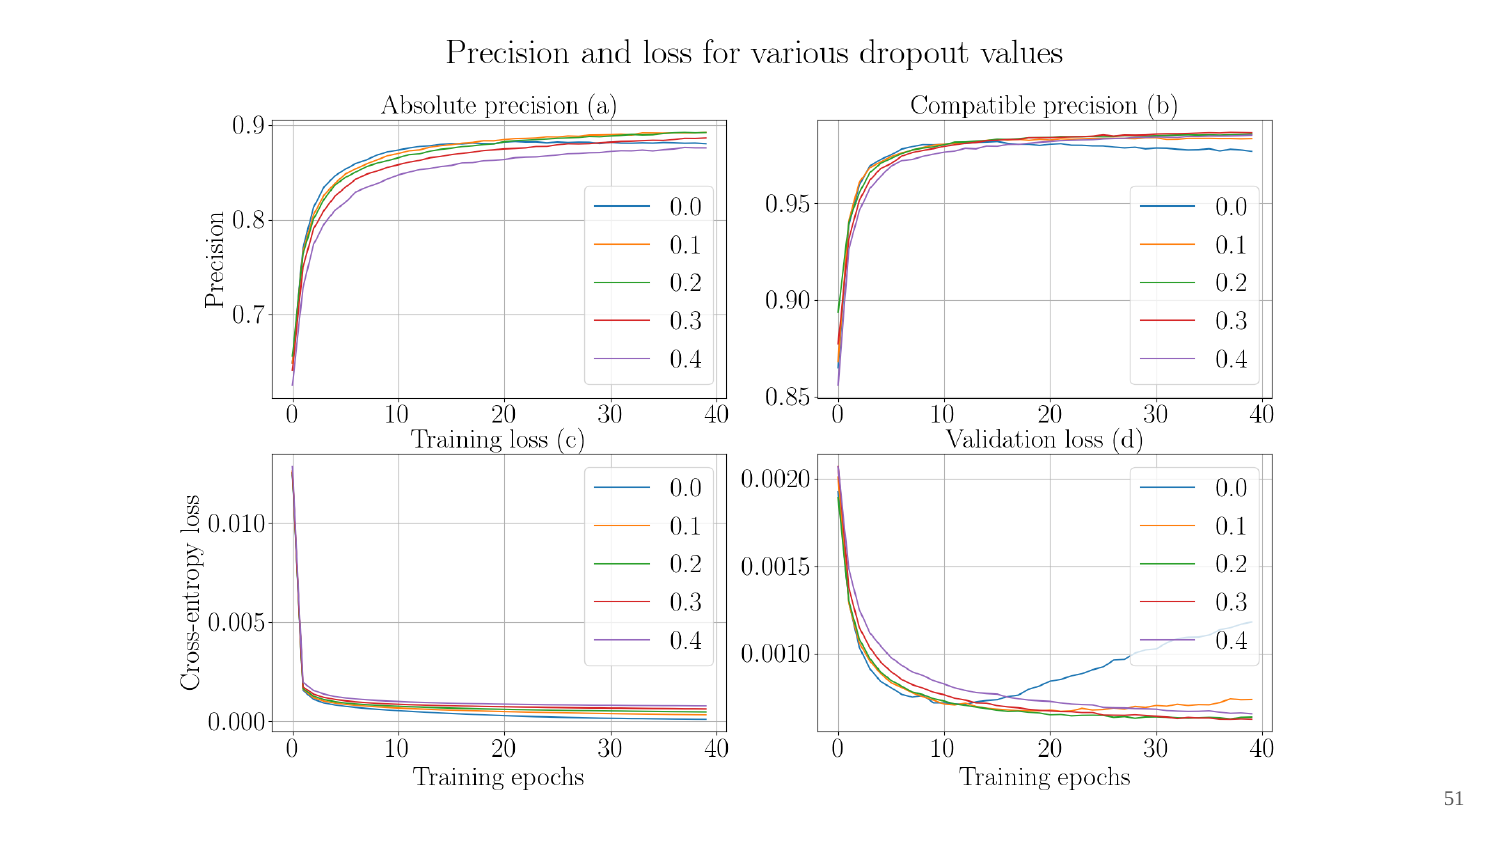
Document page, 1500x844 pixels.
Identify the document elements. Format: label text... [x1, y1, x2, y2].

picture [110, 24, 1401, 819]
slide_number <number> [1389, 764, 1480, 830]
